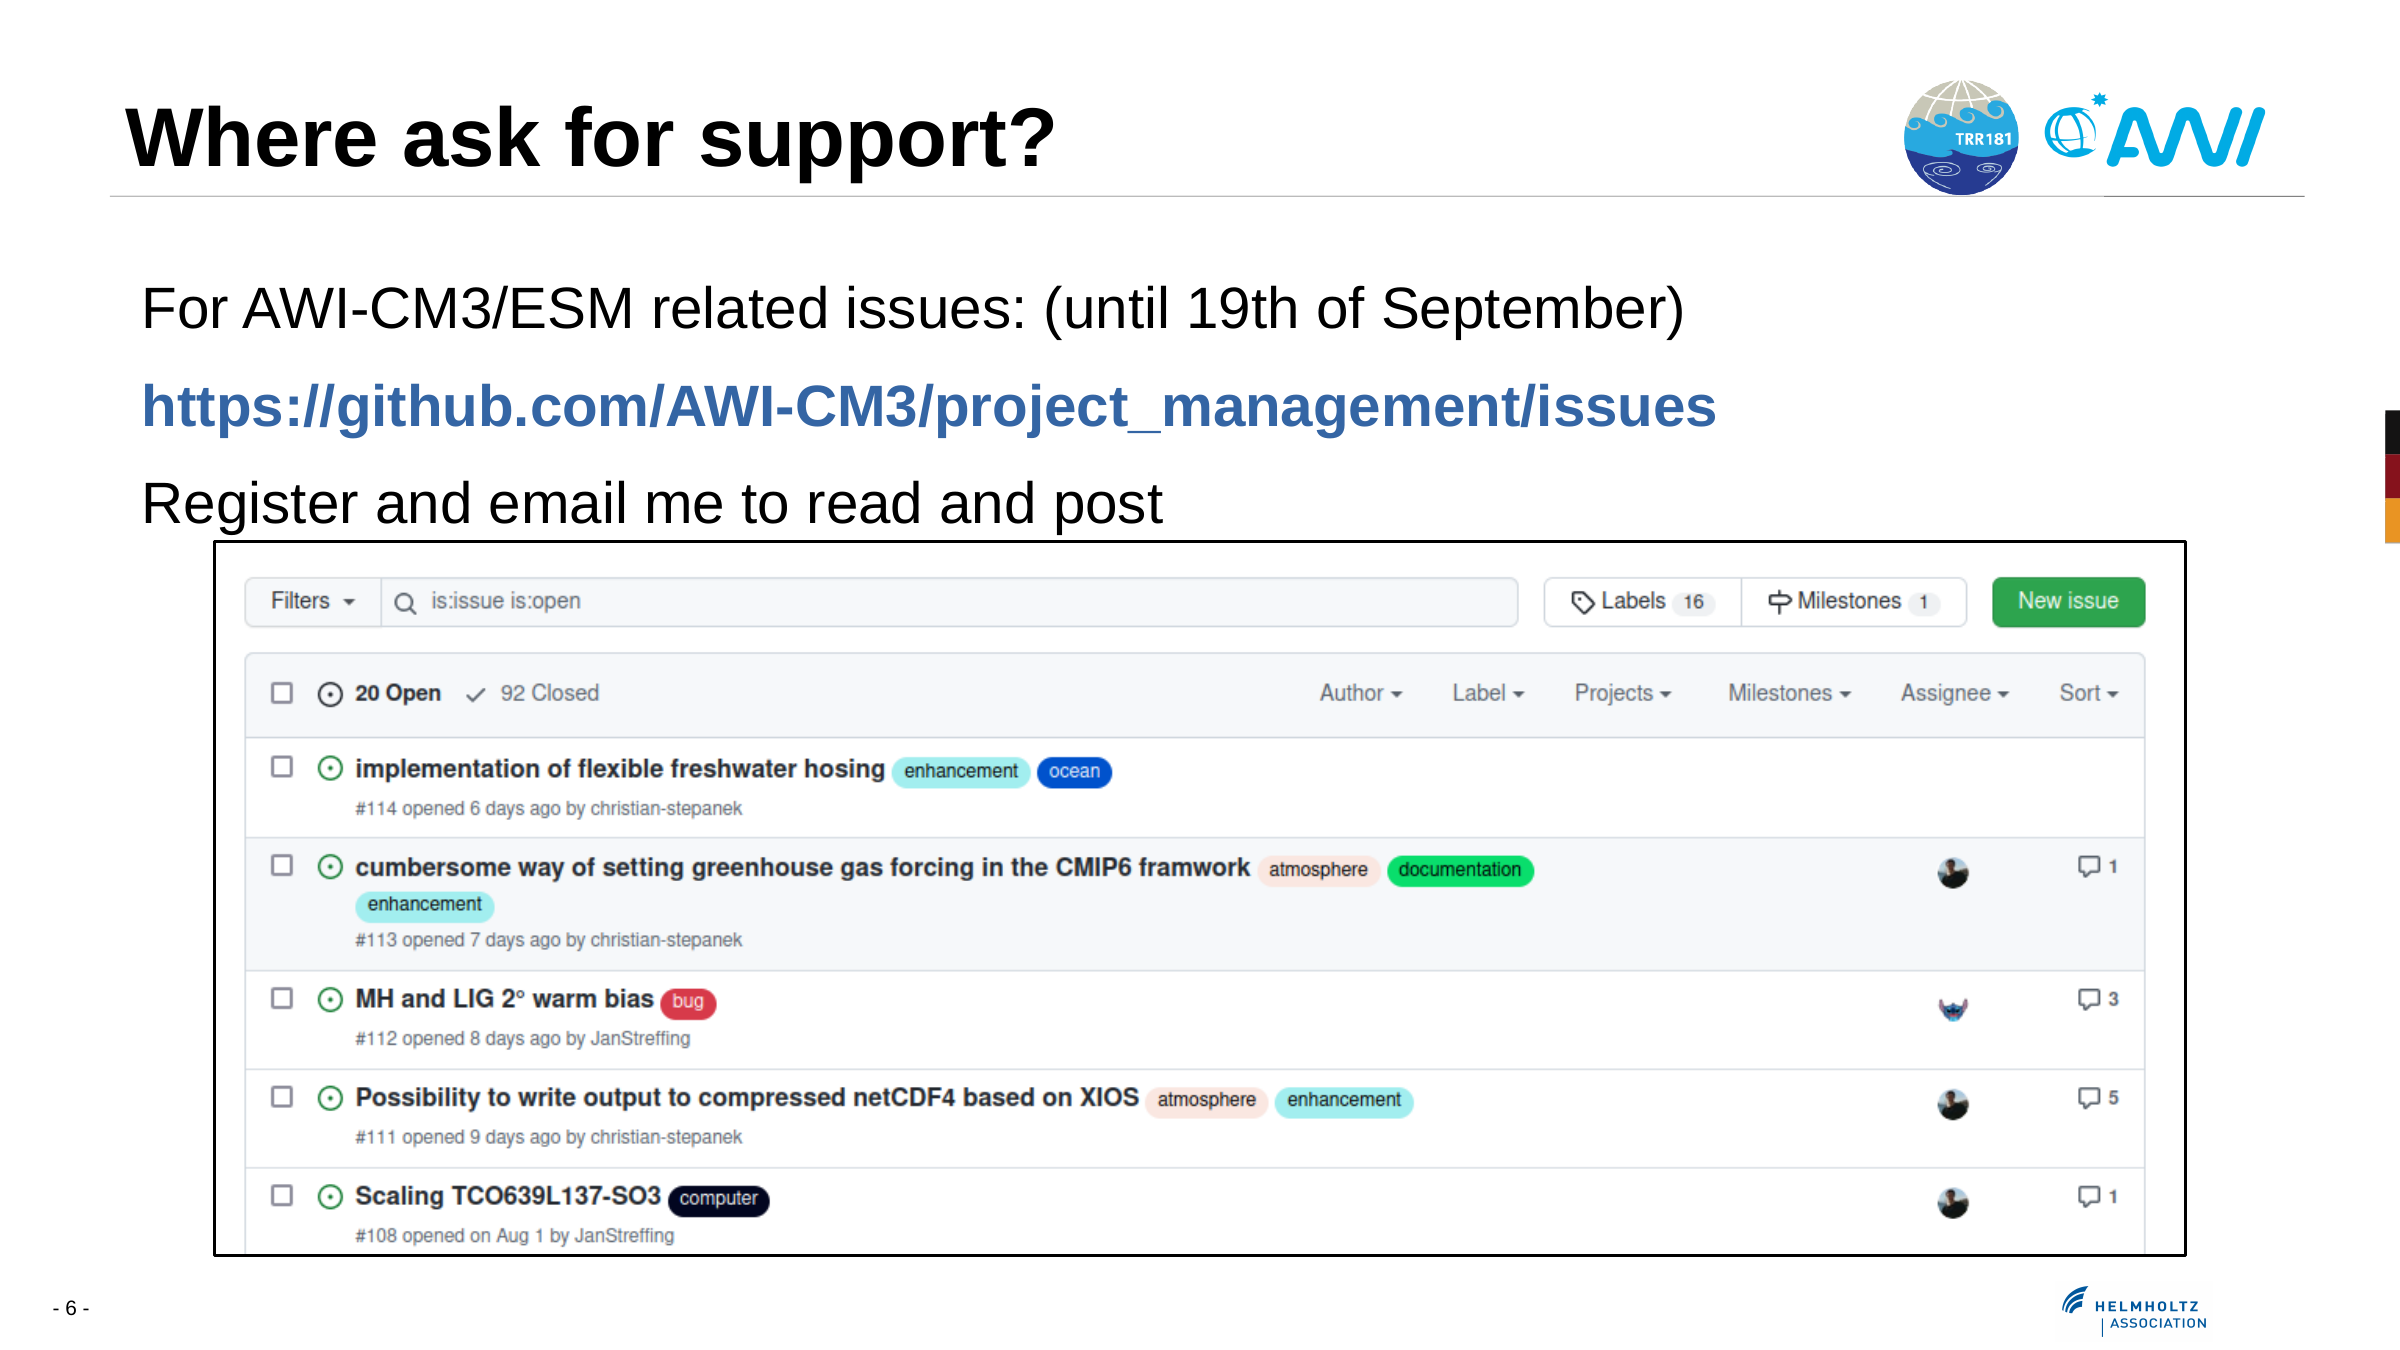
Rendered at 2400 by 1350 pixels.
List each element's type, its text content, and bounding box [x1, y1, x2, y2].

picture [215, 543, 2185, 1255]
text_box Where ask for support? [110, 75, 2297, 195]
text_box For AWI-CM3/ESM related issues: (until 19th of September) https://github.com/AWI-CM3/project_management/issues Register and email me to read and post [127, 236, 2273, 1191]
picture [2055, 1281, 2213, 1342]
